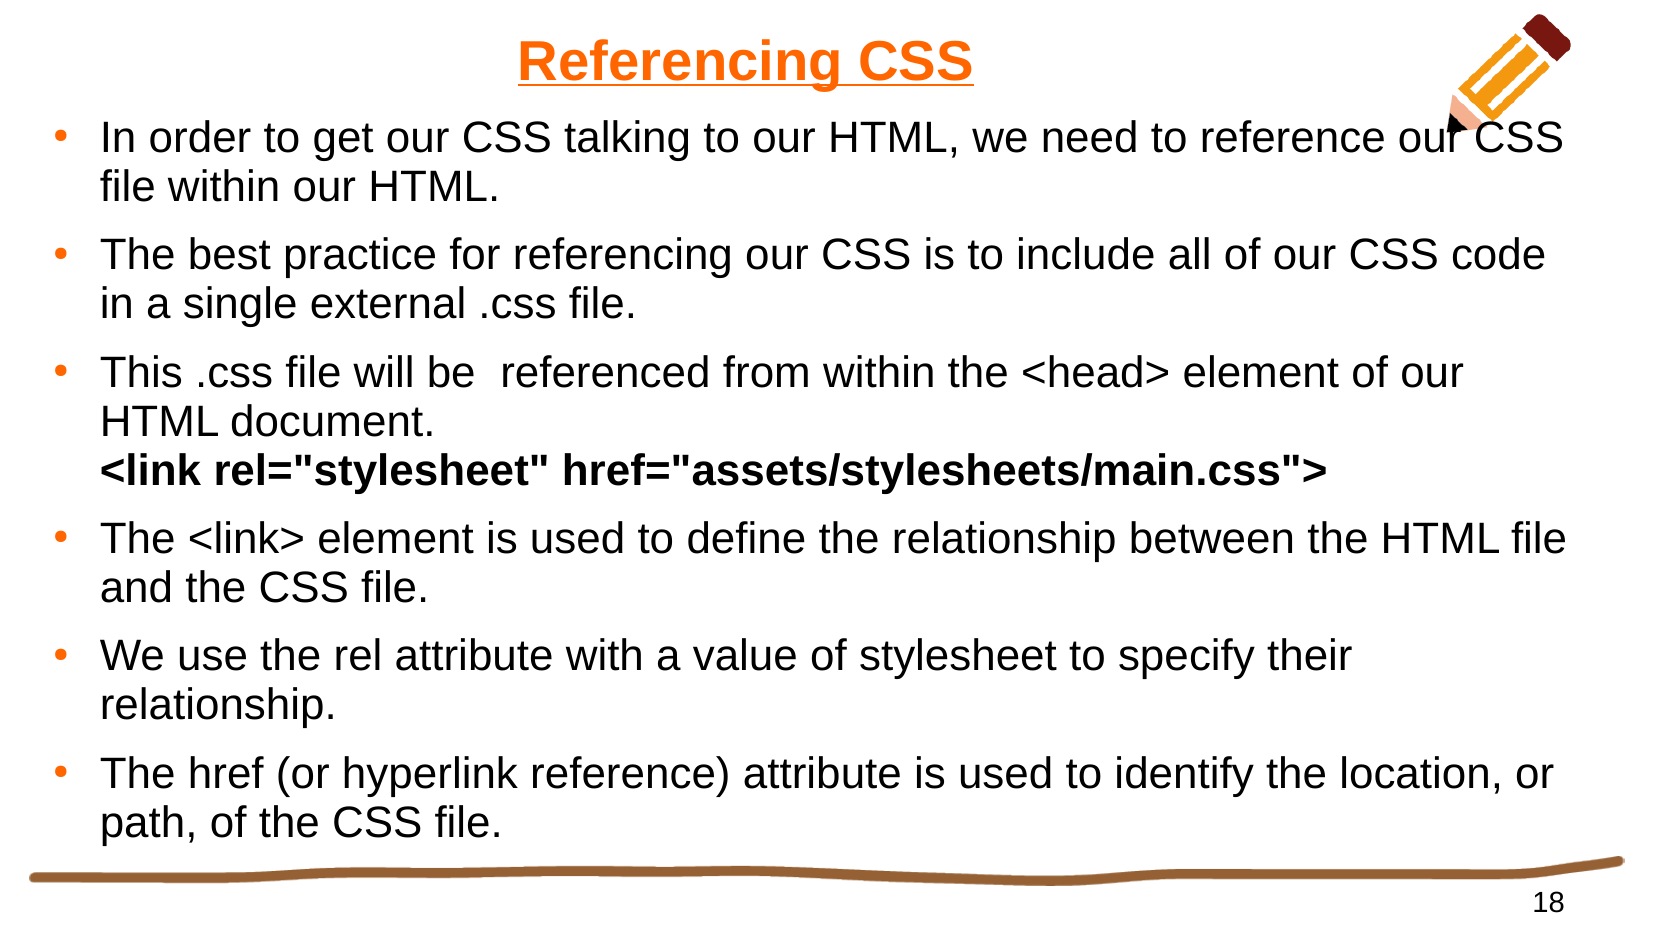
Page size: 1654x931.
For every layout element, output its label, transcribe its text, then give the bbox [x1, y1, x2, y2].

picture [29, 856, 1625, 886]
title Referencing CSS [66, 9, 1426, 112]
picture [1446, 14, 1571, 112]
list In order to get our CSS talking to our HTML, we need to reference our CSS file within our HTML. The best practice for referencing our CSS is to include all of our CSS code in a single external .css file. This .css file will be referenced from within the <head> element of our HTML document. <link rel="stylesheet" href="assets/stylesheets/main.css"> The <link> element is used to define the relationship between the HTML file and the CSS file. We use the rel attribute with a value of stylesheet to specify their relationship. The href (or hyperlink reference) attribute is used to identify the location, or path, of the CSS file. [37, 112, 1576, 857]
